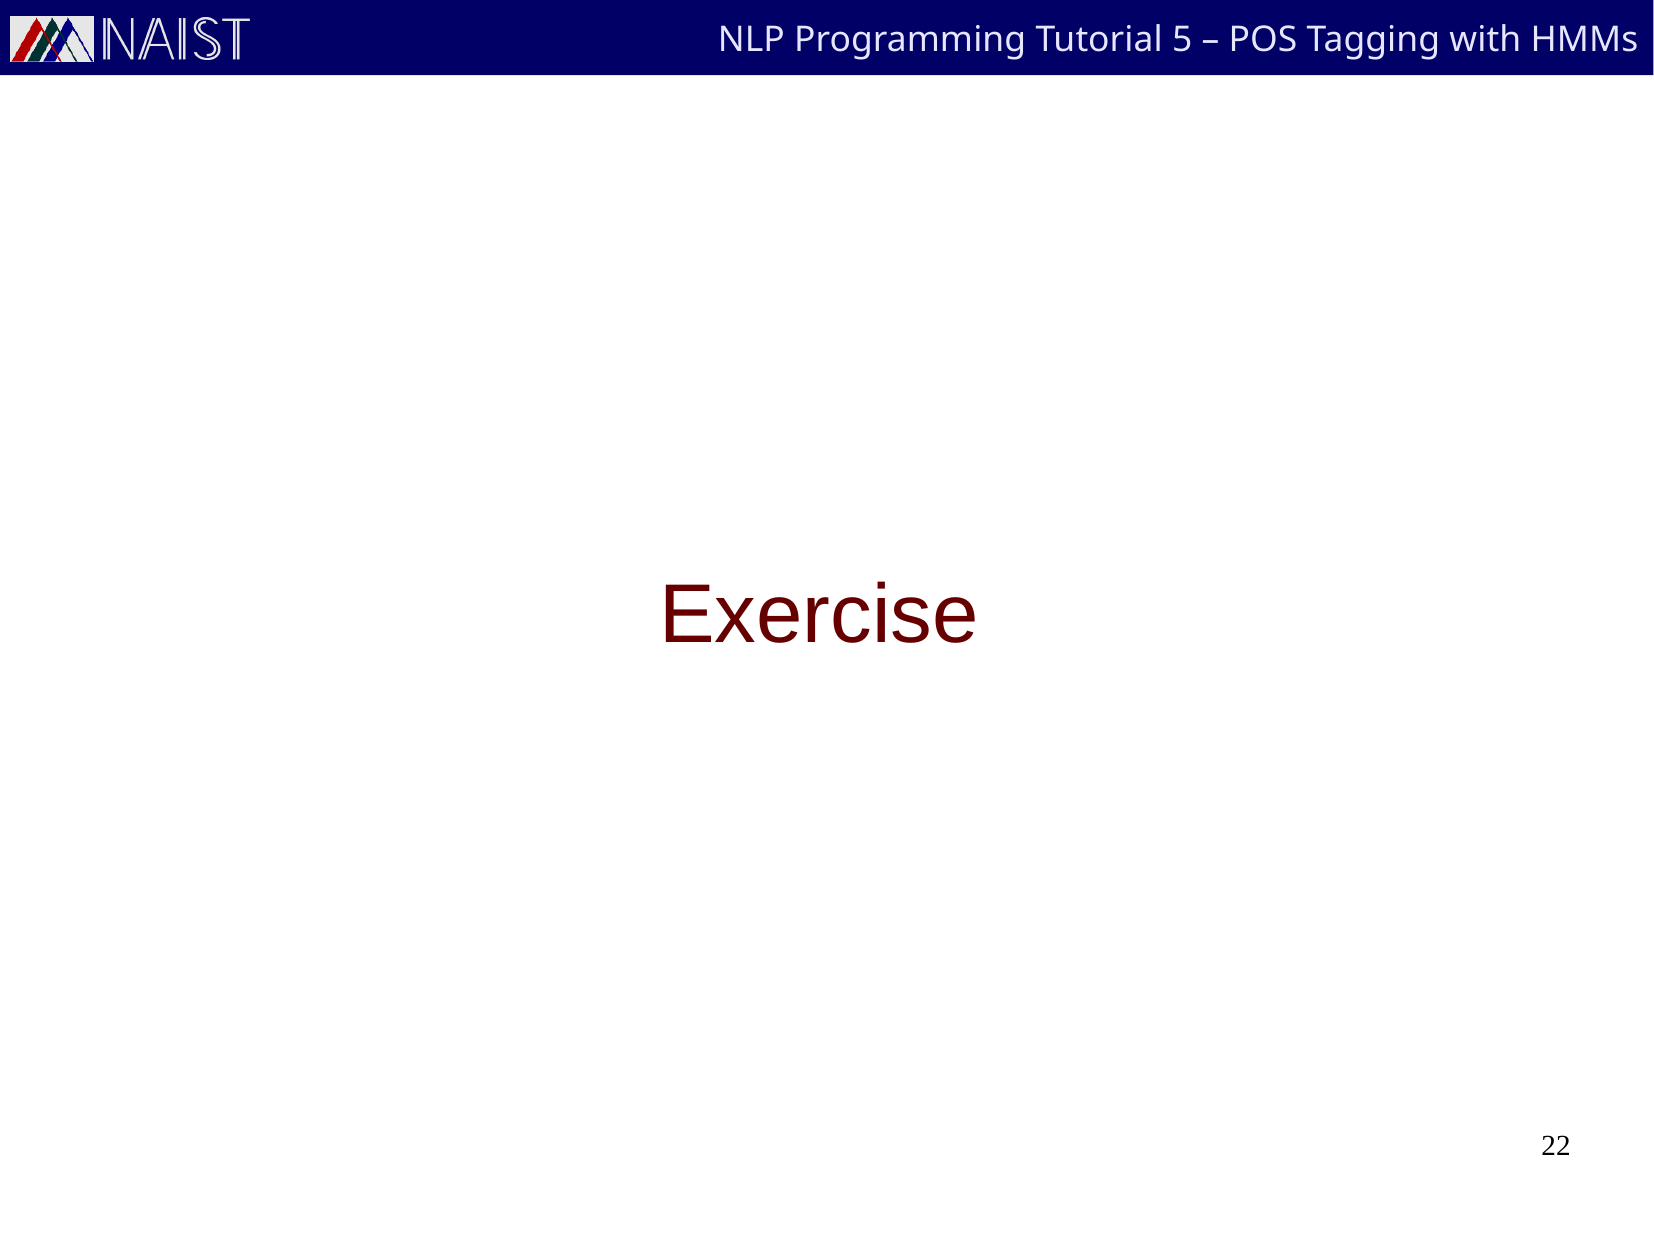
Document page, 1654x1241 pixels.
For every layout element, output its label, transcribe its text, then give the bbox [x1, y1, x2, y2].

title Exercise [75, 518, 1564, 710]
picture [102, 17, 251, 60]
picture [10, 16, 94, 62]
